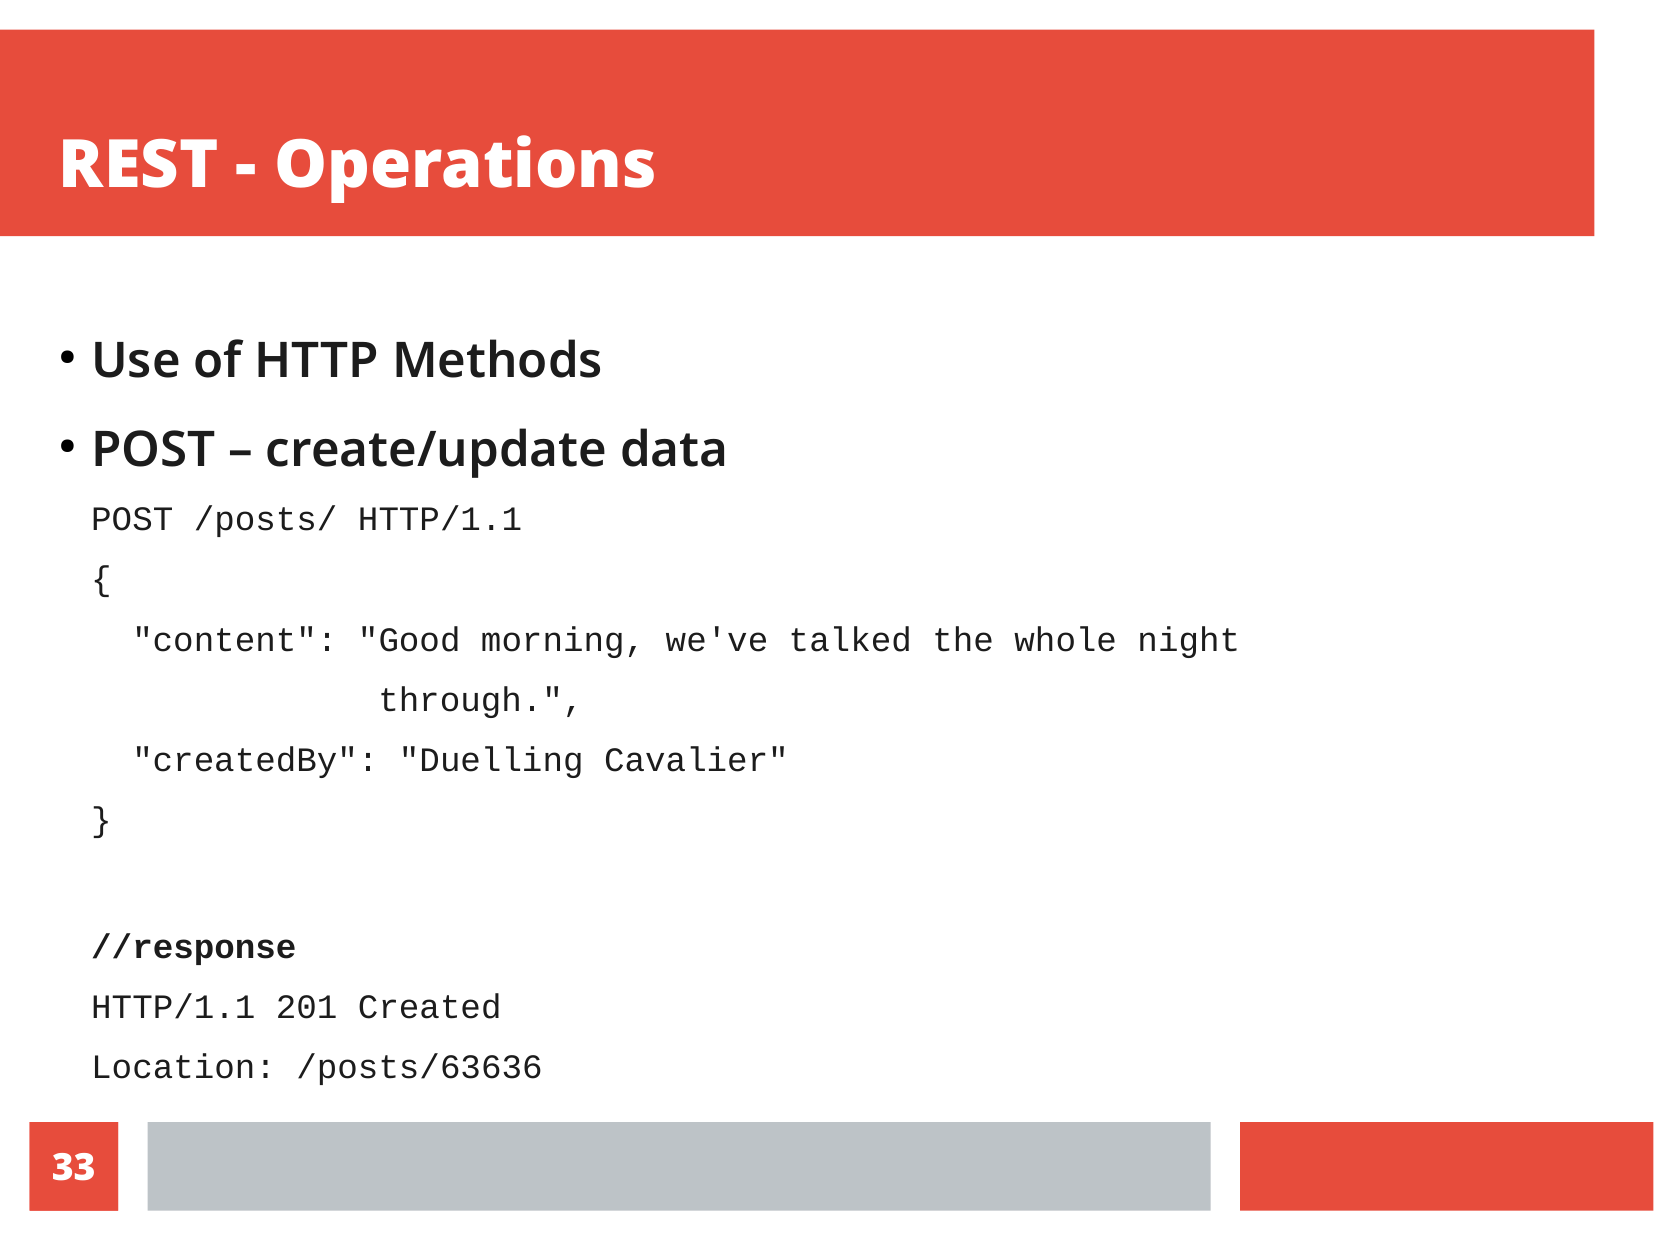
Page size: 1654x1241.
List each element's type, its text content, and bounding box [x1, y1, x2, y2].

list Use of HTTP Methods POST – create/update data POST /posts/ HTTP/1.1 { "content": "Good morning, we've talked the whole night through.", "createdBy": "Duelling Cavalier" } //response HTTP/1.1 201 Created Location: /posts/63636 [59, 324, 1565, 1093]
title REST - Operations [59, 59, 1595, 207]
